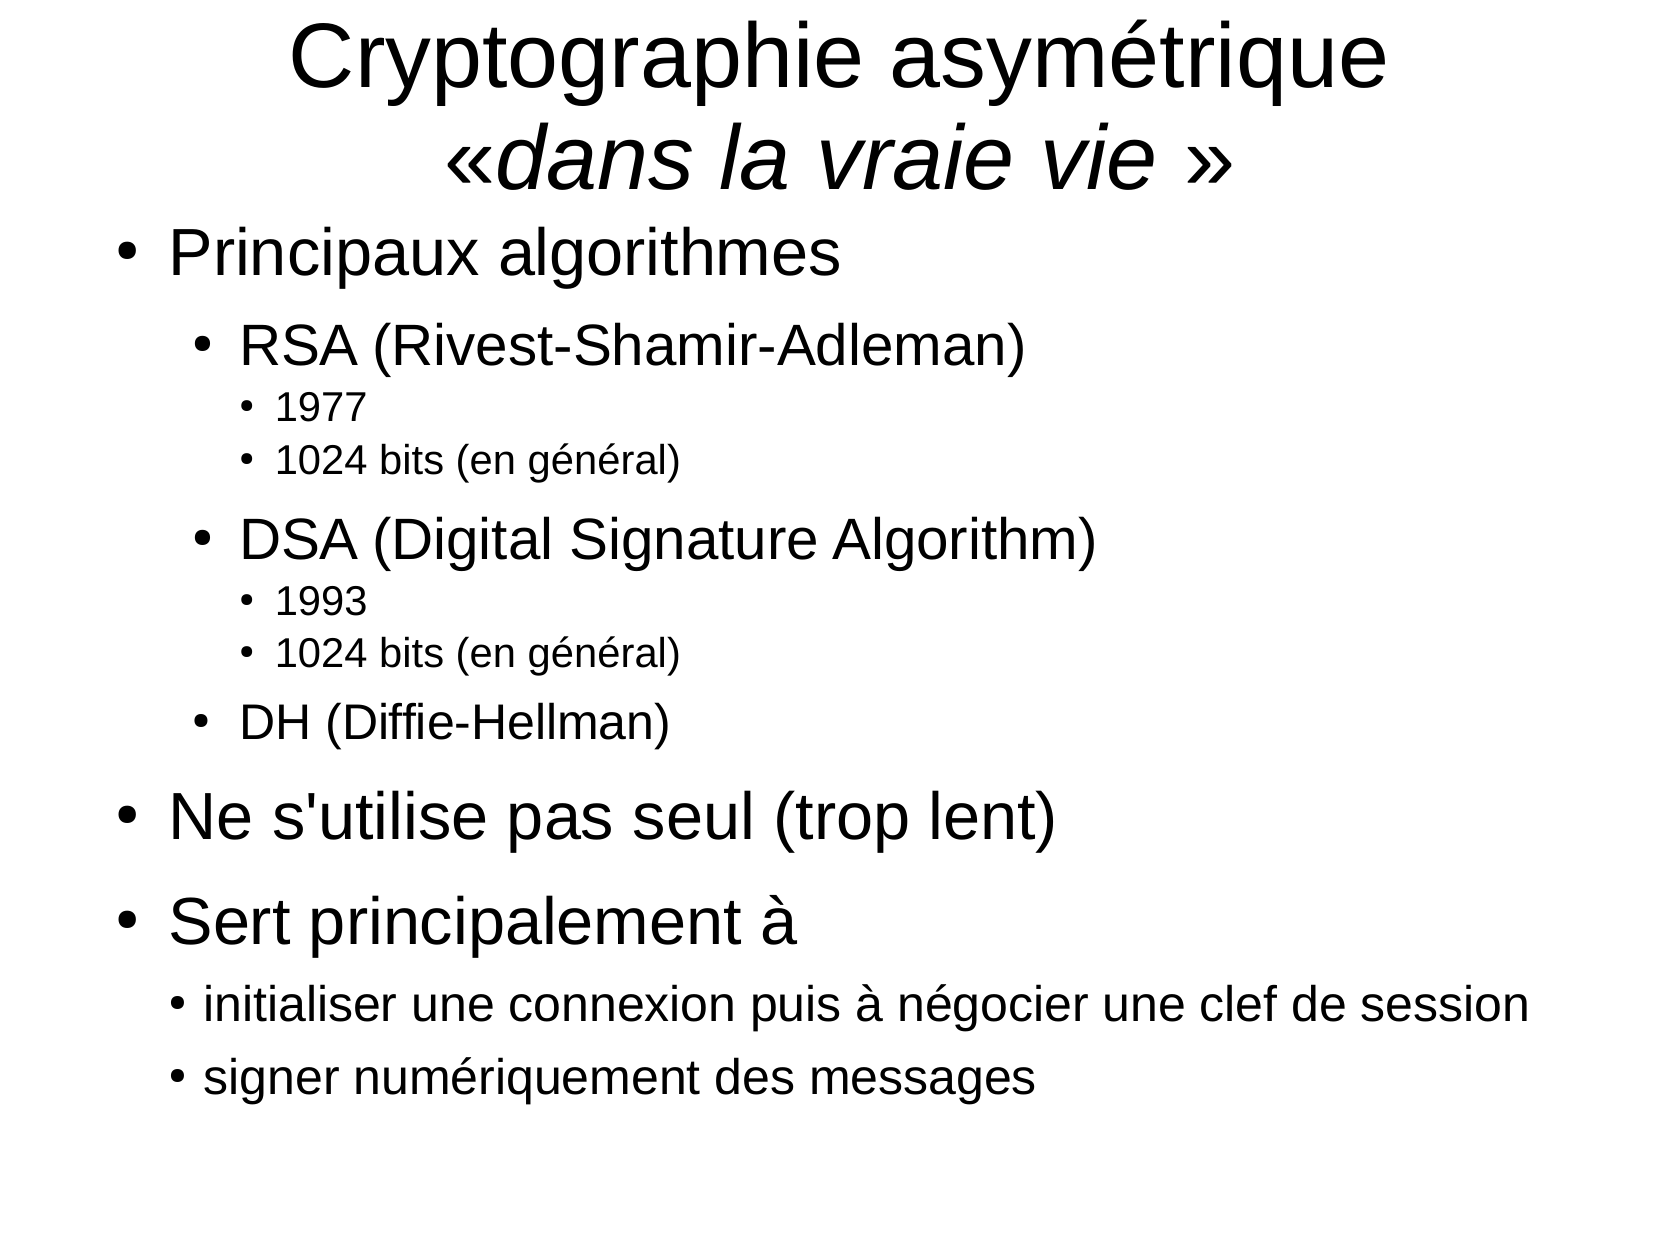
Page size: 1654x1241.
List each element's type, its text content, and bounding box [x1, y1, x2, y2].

title Cryptographie asymétrique «dans la vraie vie » [247, 4, 1433, 210]
list Principaux algorithmes RSA (Rivest-Shamir-Adleman) 1977 1024 bits (en général) DSA (Digital Signature Algorithm) 1993 1024 bits (en général) DH (Diffie-Hellman) Ne s'utilise pas seul (trop lent) Sert principalement à initialiser une connexion puis à négocier une clef de session signer numériquement des messages [97, 214, 1586, 1110]
